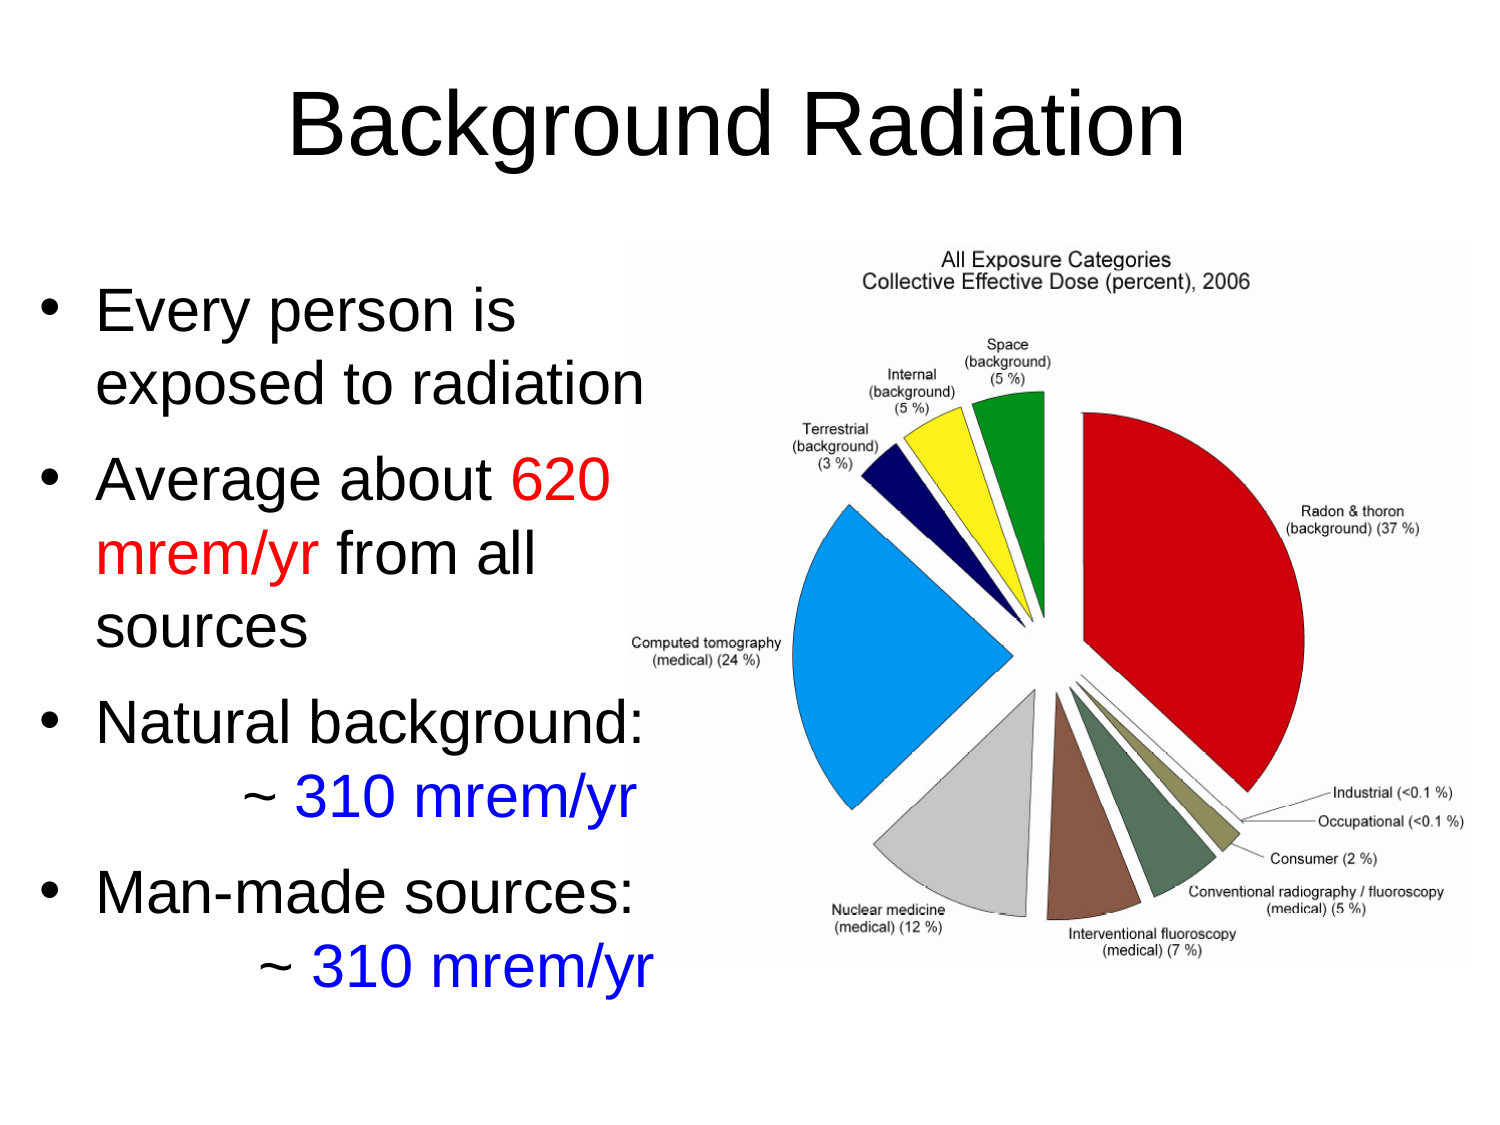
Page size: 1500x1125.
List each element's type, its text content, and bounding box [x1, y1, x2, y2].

title Background Radiation [62, 24, 1413, 213]
list Every person is exposed to radiation Average about 620 mrem/yr from all sources Natural background: ~ 310 mrem/yr Man-made sources: ~ 310 mrem/yr [24, 262, 675, 1075]
picture [612, 237, 1473, 970]
